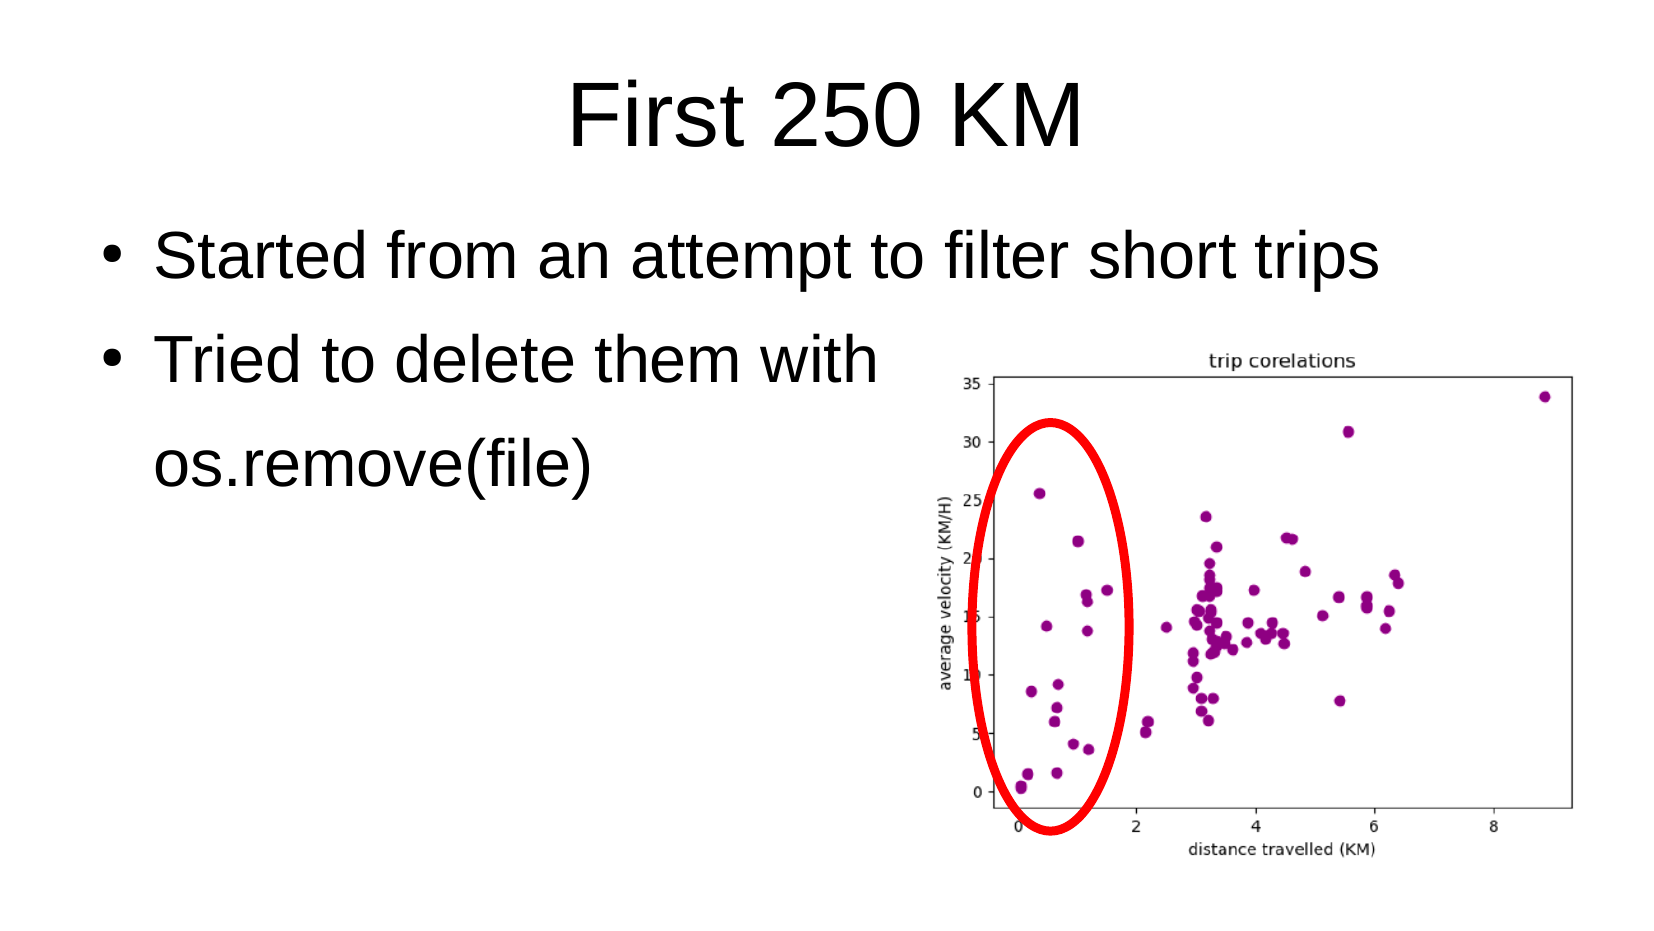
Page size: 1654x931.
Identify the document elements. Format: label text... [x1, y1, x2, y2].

picture [937, 344, 1576, 863]
list Started from an attempt to filter short trips Tried to delete them with os.remove(file) [82, 217, 1571, 758]
text_box [971, 422, 1130, 832]
title First 250 KM [82, 37, 1571, 193]
